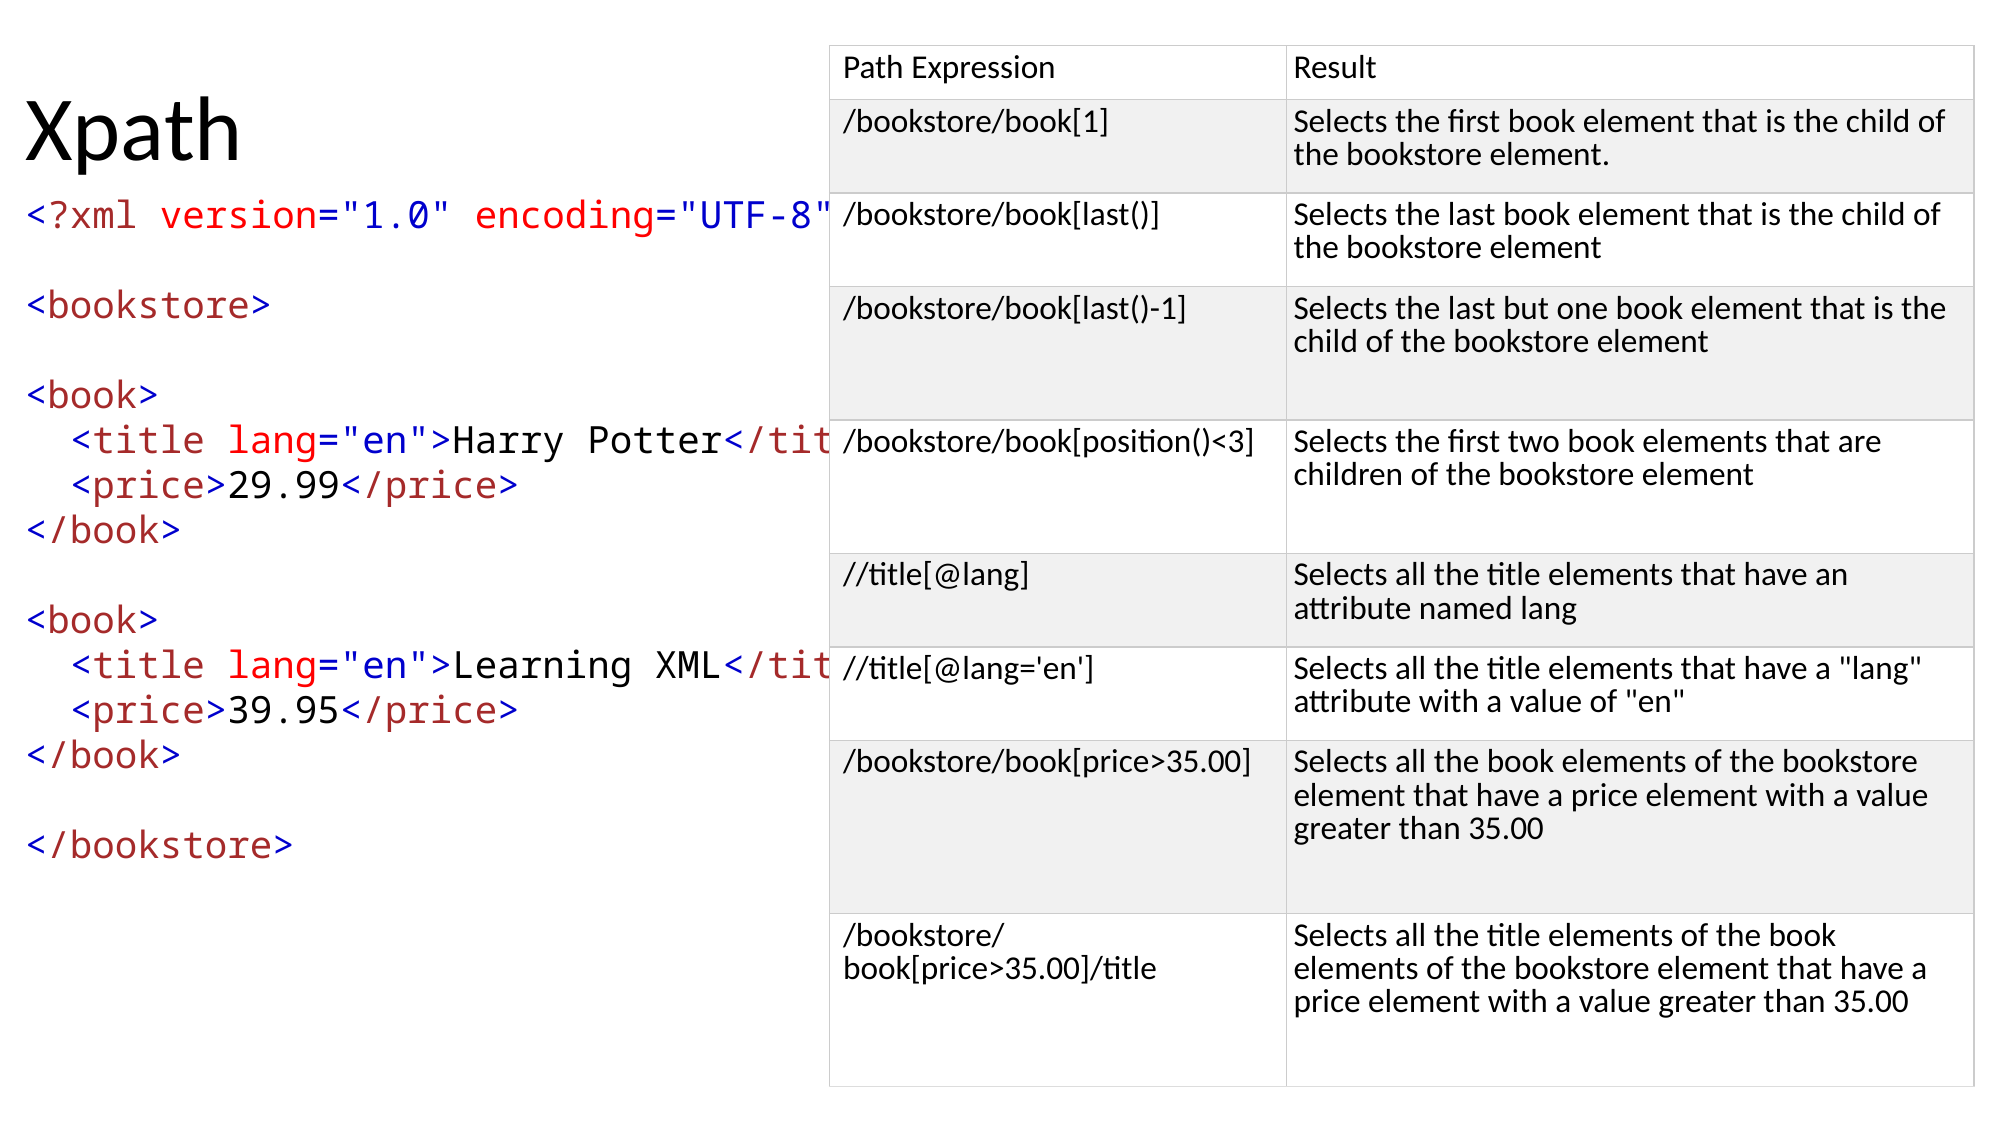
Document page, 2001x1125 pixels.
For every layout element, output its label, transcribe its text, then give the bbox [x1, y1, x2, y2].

table_cell Selects the last book element that is the child of the bookstore element [1287, 194, 1973, 286]
table_cell /bookstore/book[last()-1] [830, 287, 1286, 419]
table_cell Selects the first book element that is the child of the bookstore element. [1287, 100, 1973, 192]
table_cell /bookstore/book[position()<3] [830, 421, 1286, 553]
table_cell /bookstore/book[price>35.00]/title [830, 914, 1286, 1086]
table_cell Selects the last but one book element that is the child of the bookstore element [1287, 287, 1973, 419]
table_cell //title[@lang] [830, 554, 1286, 646]
table_header Path Expression [830, 46, 1286, 99]
table_cell Selects all the title elements that have an attribute named lang [1287, 554, 1973, 646]
table_cell Selects all the book elements of the bookstore element that have a price element with a value greater than 35.00 [1287, 741, 1973, 913]
table_cell Selects all the title elements of the book elements of the bookstore element that have a price element with a value greater than 35.00 [1287, 914, 1973, 1086]
table_cell /bookstore/book[last()] [830, 194, 1286, 286]
table_cell Selects the first two book elements that are children of the bookstore element [1287, 421, 1973, 553]
table_cell /bookstore/book[price>35.00] [830, 741, 1286, 913]
table_cell /bookstore/book[1] [830, 100, 1286, 192]
table_header Result [1287, 46, 1973, 99]
table_cell Selects all the title elements that have a "lang" attribute with a value of "en" [1287, 648, 1973, 740]
text_box <?xml version="1.0" encoding="UTF-8"?> <bookstore> <book> <title lang="en">Harry Potter</title> <price>29.99</price> </book> <book> <title lang="en">Learning XML</title> <price>39.95</price> </book> </bookstore> [10, 183, 829, 874]
table_cell //title[@lang='en'] [830, 648, 1286, 740]
text_box Xpath [10, 22, 1736, 183]
